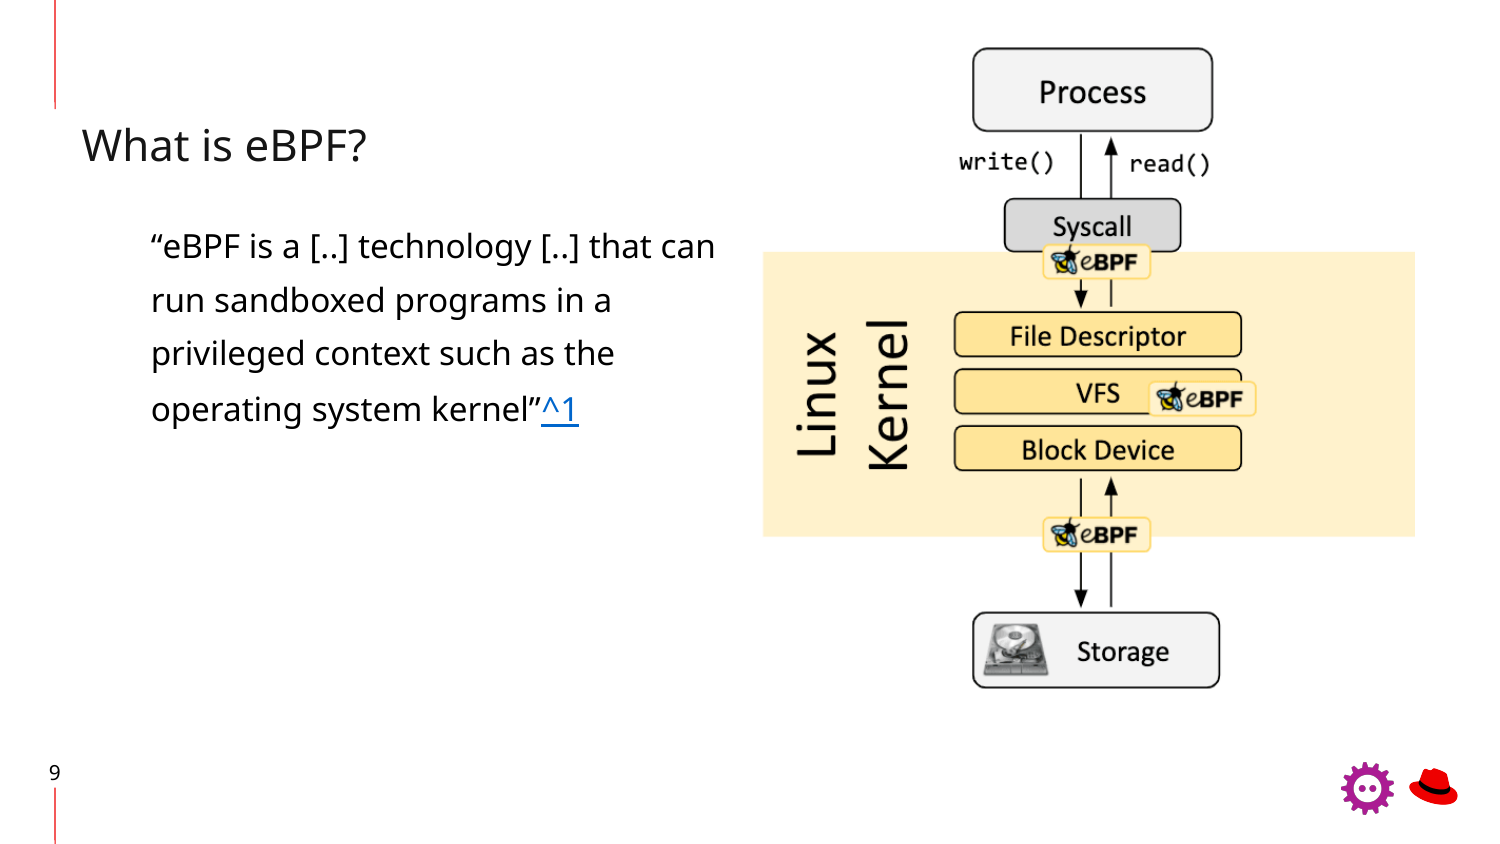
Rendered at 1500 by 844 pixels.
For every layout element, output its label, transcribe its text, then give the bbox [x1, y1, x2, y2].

picture [750, 41, 1415, 737]
title What is eBPF? [81, 101, 750, 153]
picture [1409, 768, 1458, 805]
slide_number <number> [20, 774, 89, 788]
list “eBPF is a [..] technology [..] that can run sandboxed programs in a privileged context such as the operating system kernel”^1 [150, 210, 750, 763]
picture [1341, 762, 1394, 815]
